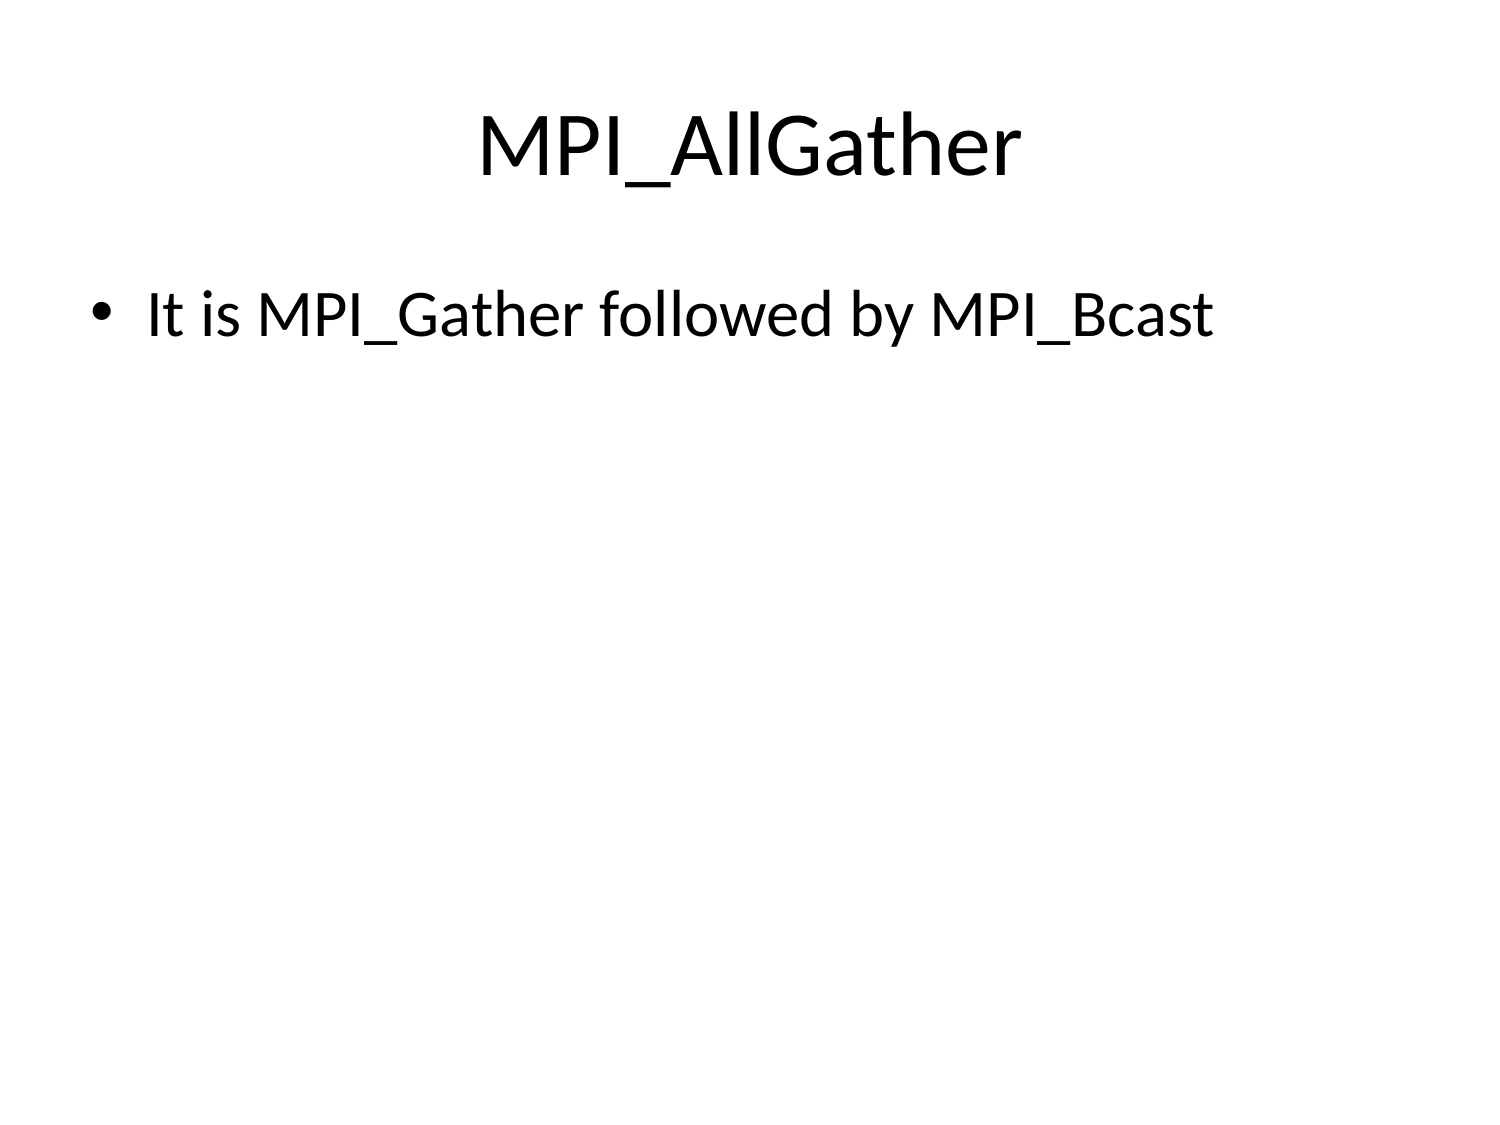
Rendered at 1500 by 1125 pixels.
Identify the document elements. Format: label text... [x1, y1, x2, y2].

title MPI_AllGather [75, 45, 1426, 233]
list It is MPI_Gather followed by MPI_Bcast [75, 262, 1426, 1005]
